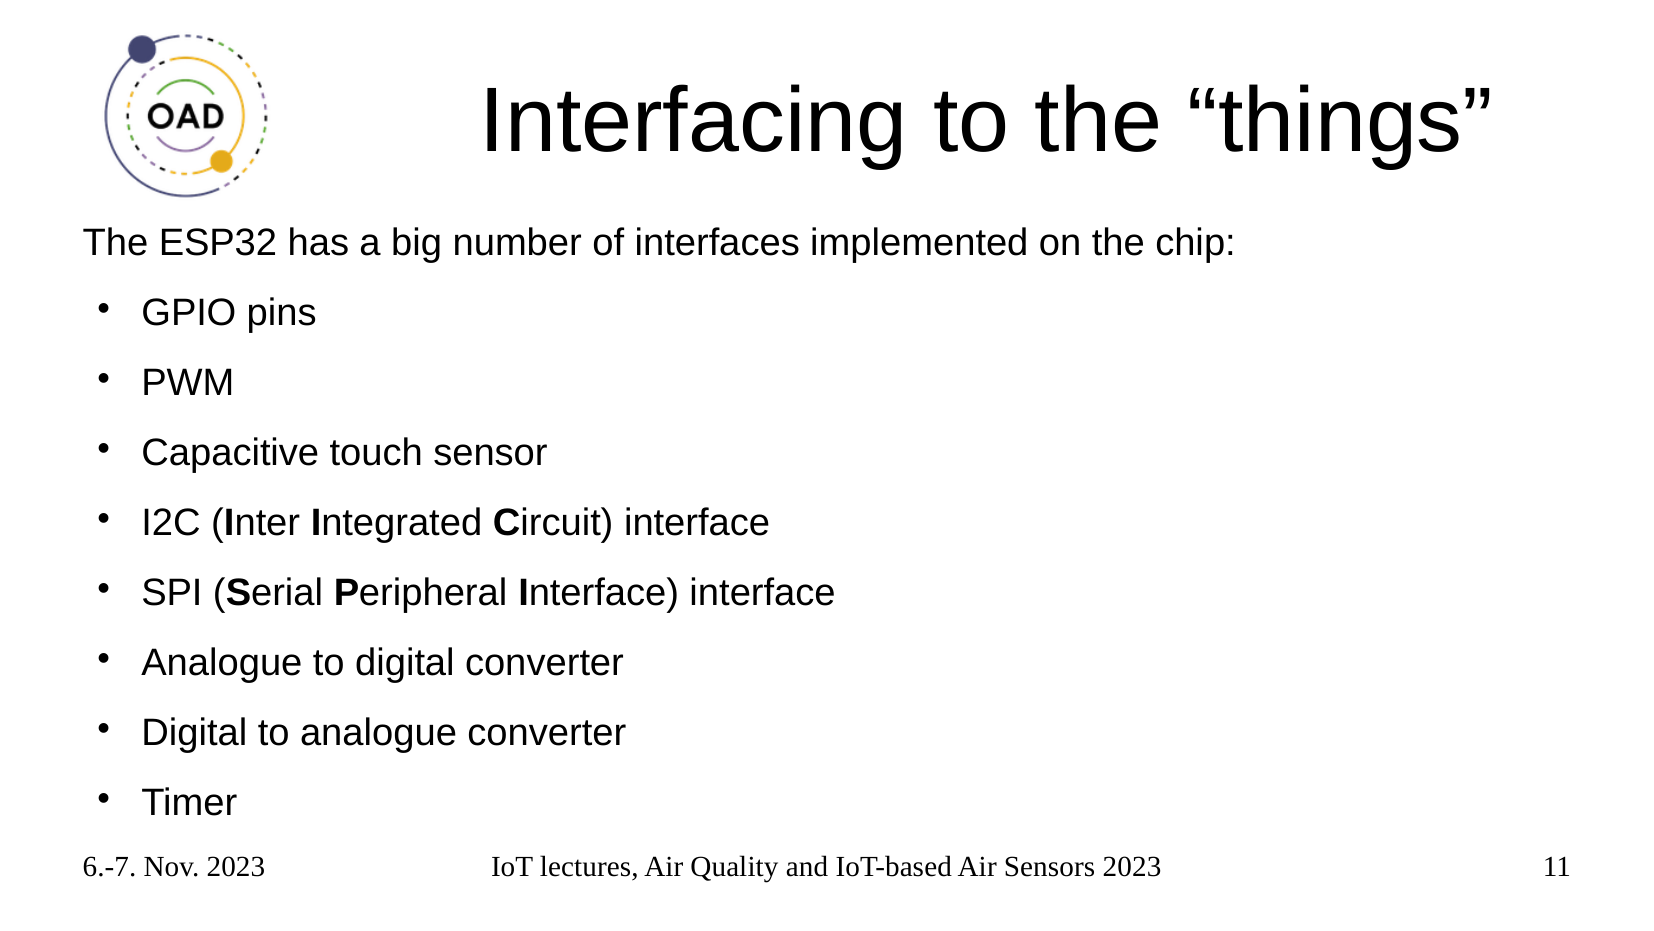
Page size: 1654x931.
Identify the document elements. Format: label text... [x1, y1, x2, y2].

list The ESP32 has a big number of interfaces implemented on the chip: GPIO pins PWM Capacitive touch sensor I2C (Inter Integrated Circuit) interface SPI (Serial Peripheral Interface) interface Analogue to digital converter Digital to analogue converter Timer [82, 217, 1571, 827]
picture [64, 20, 302, 218]
title Interfacing to the “things” [403, 37, 1571, 193]
